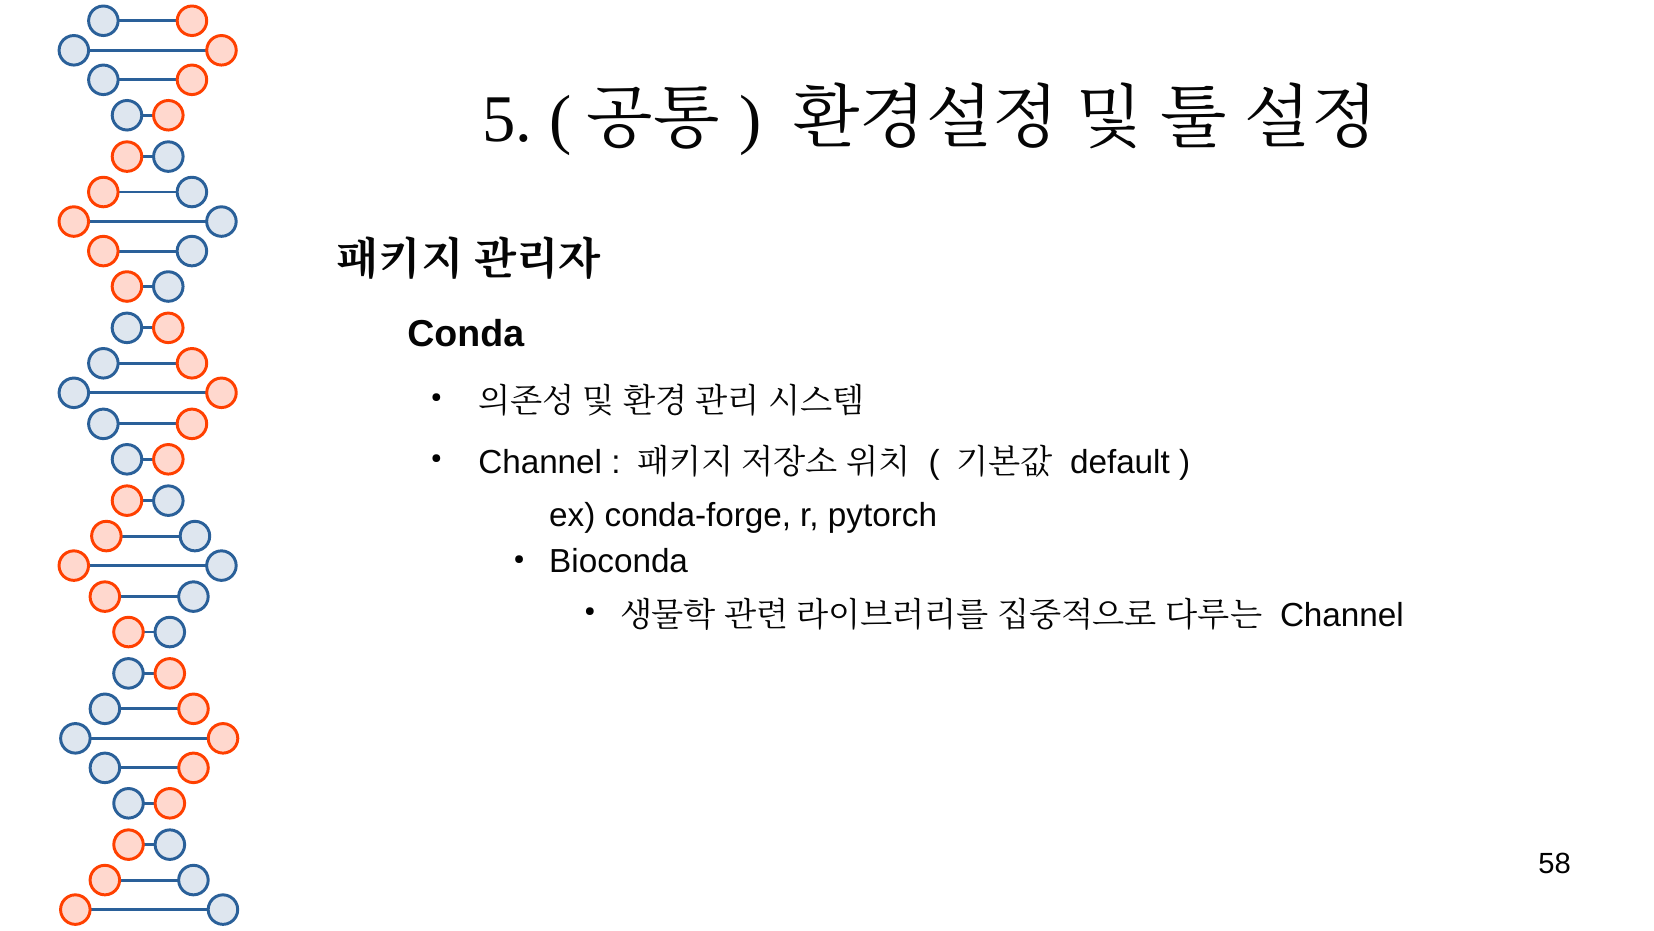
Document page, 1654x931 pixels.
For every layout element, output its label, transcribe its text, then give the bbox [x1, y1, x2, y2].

list 패키지 관리자 Conda 의존성 및 환경 관리 시스템 Channel : 패키지 저장소 위치 ( 기본값 default ) ex) conda-forge, r, pytorch Bioconda 생물학 관련 라이브러리를 집중적으로 다루는 Channel [265, 224, 1595, 863]
title 5. (공통) 환경설정 및 툴 설정 [265, 35, 1595, 189]
